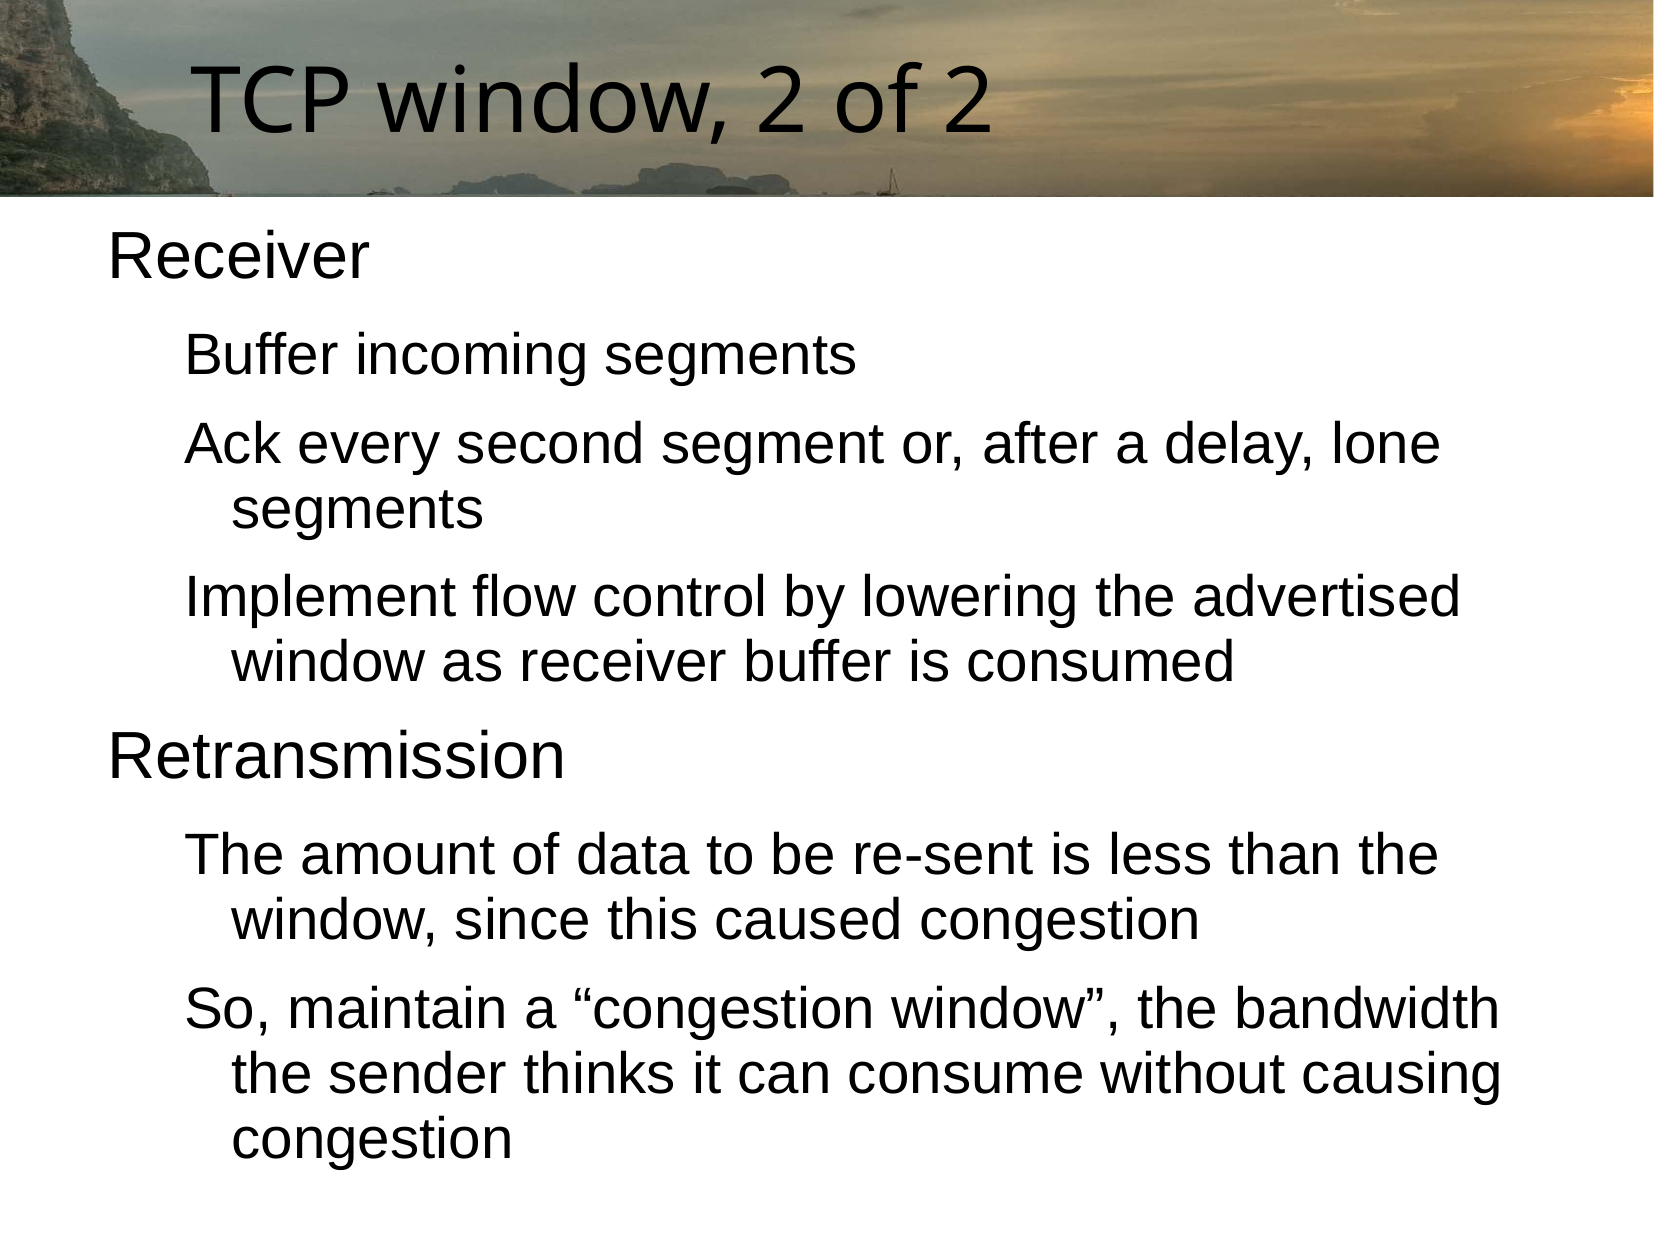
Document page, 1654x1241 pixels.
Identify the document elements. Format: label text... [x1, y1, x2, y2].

picture [0, 0, 1654, 197]
title TCP window, 2 of 2 [190, 0, 1571, 194]
list Receiver Buffer incoming segments Ack every second segment or, after a delay, lone segments Implement flow control by lowering the advertised window as receiver buffer is consumed Retransmission The amount of data to be re-sent is less than the window, since this caused congestion So, maintain a “congestion window”, the bandwidth the sender thinks it can consume without causing congestion [89, 217, 1578, 1226]
